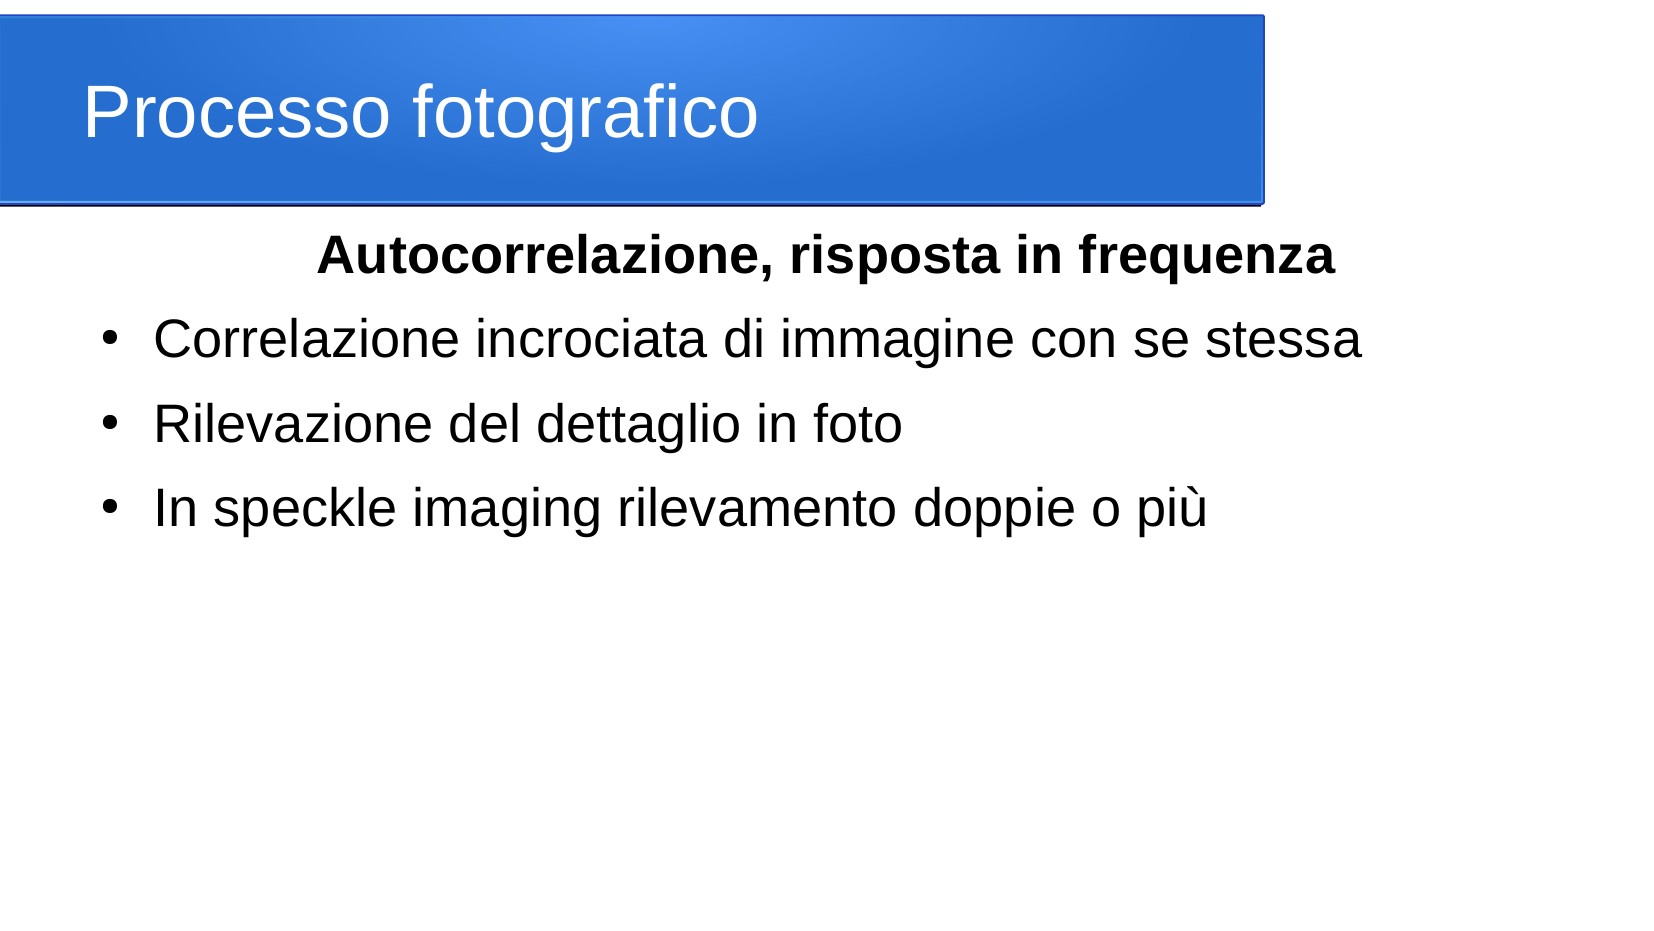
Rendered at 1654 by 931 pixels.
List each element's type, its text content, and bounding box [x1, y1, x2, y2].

list Autocorrelazione, risposta in frequenza Correlazione incrociata di immagine con se stessa Rilevazione del dettaglio in foto In speckle imaging rilevamento doppie o più [82, 224, 1571, 764]
title Processo fotografico [82, 35, 1235, 189]
